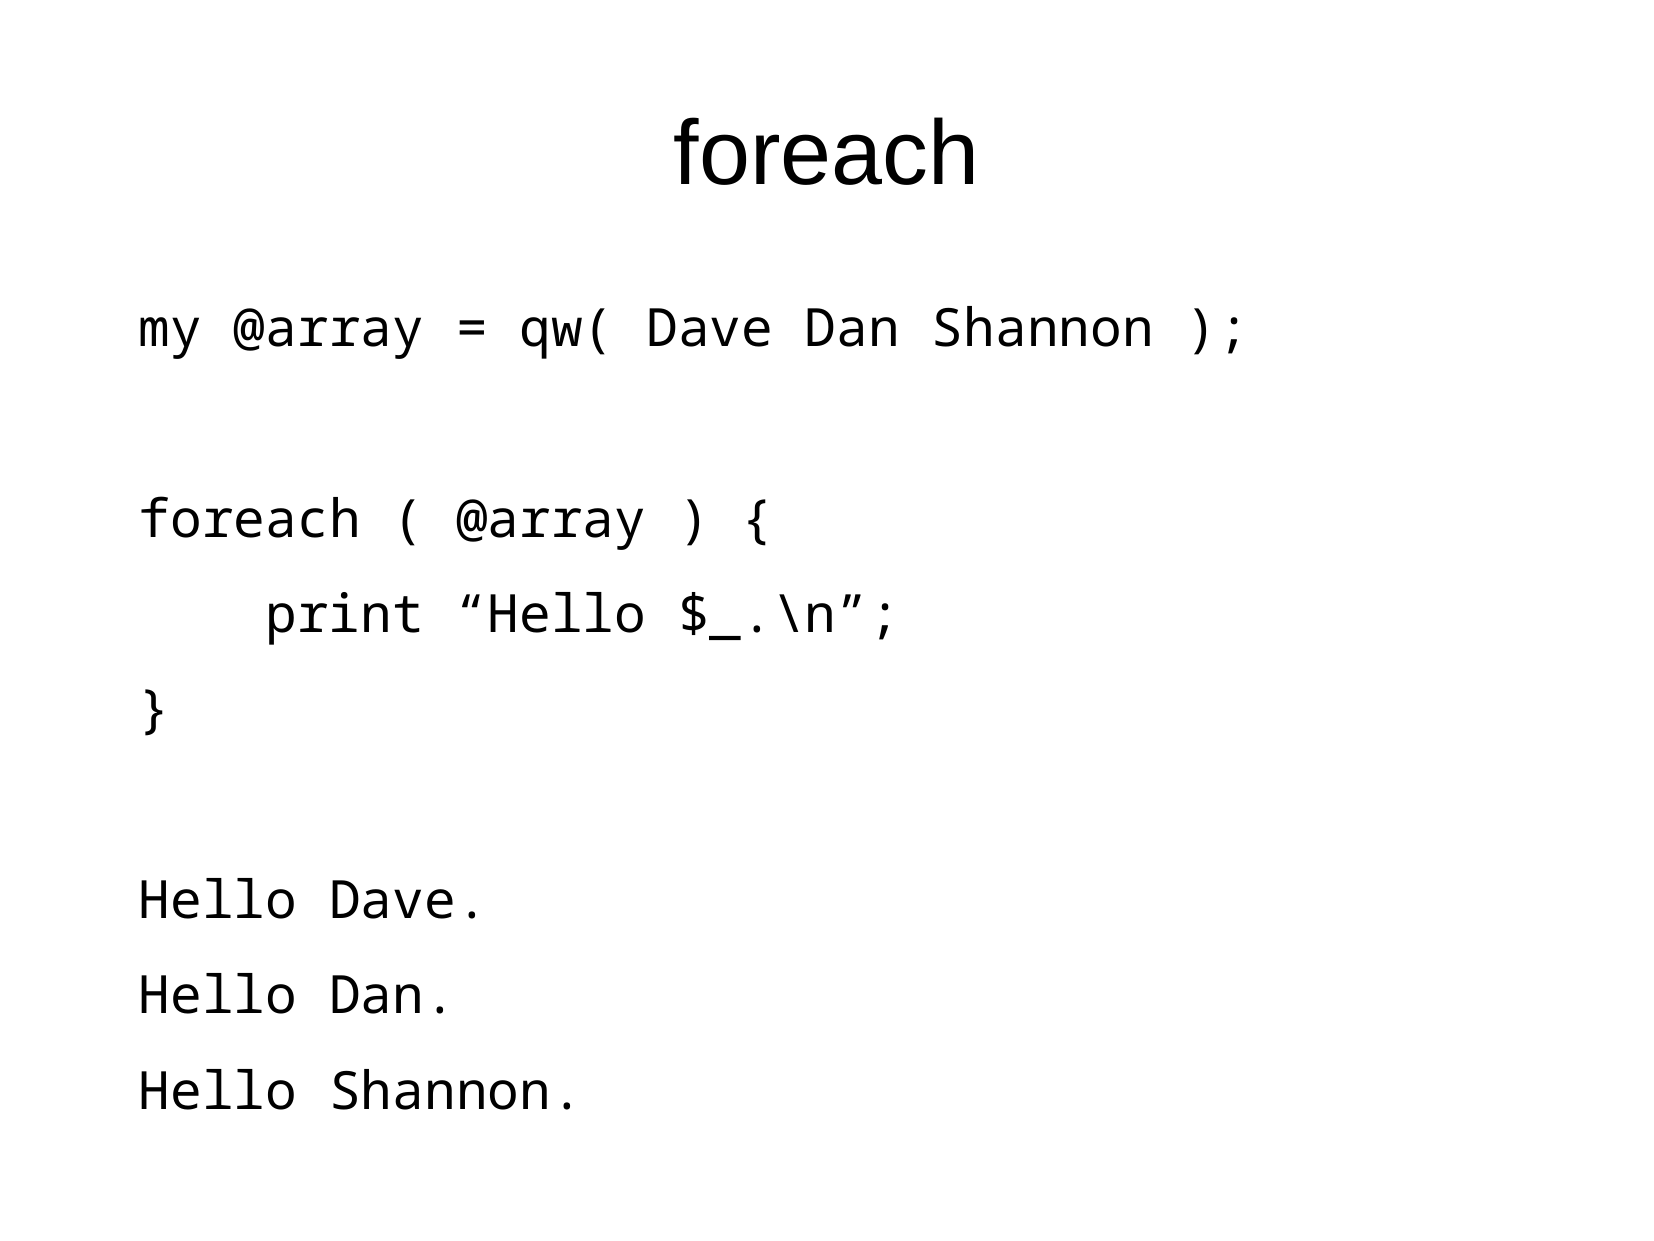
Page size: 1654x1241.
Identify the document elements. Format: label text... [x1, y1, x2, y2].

title foreach [82, 49, 1571, 257]
list my @array = qw( Dave Dan Shannon ); foreach ( @array ) { print “Hello $_.\n”; } Hello Dave. Hello Dan. Hello Shannon. [82, 290, 1571, 1126]
